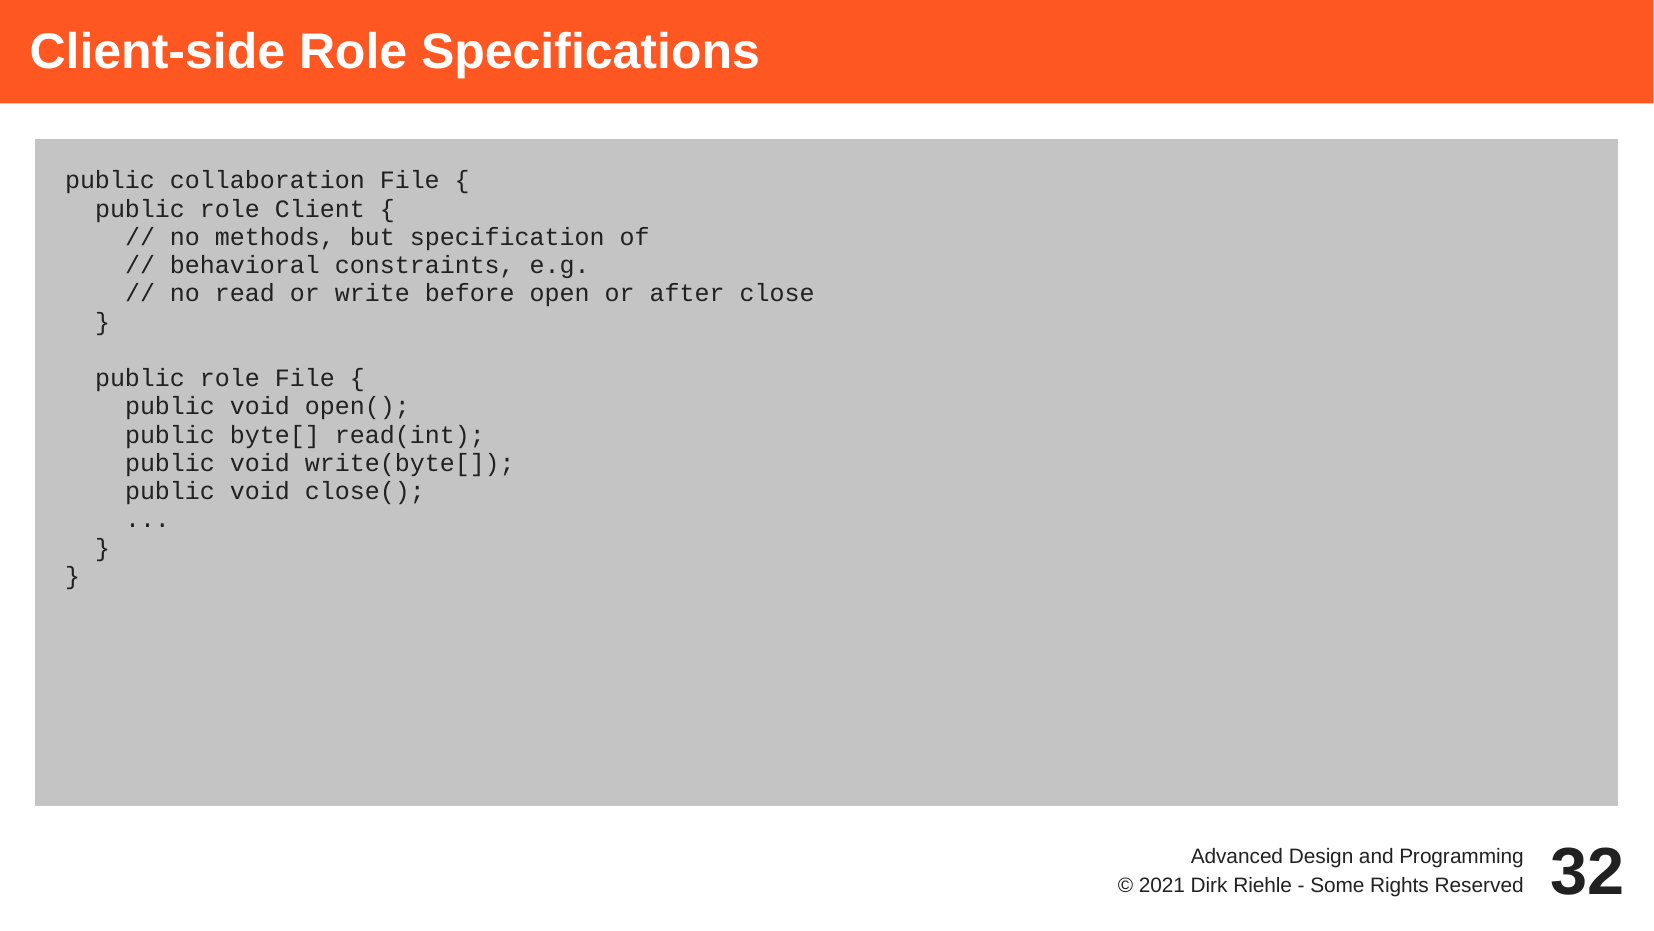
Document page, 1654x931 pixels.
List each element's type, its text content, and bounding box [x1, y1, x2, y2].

list public collaboration File { public role Client { // no methods, but specification of // behavioral constraints, e.g. // no read or write before open or after close } public role File { public void open(); public byte[] read(int); public void write(byte[]); public void close(); ... } } [29, 132, 1625, 813]
title Client-side Role Specifications [0, 0, 1654, 104]
